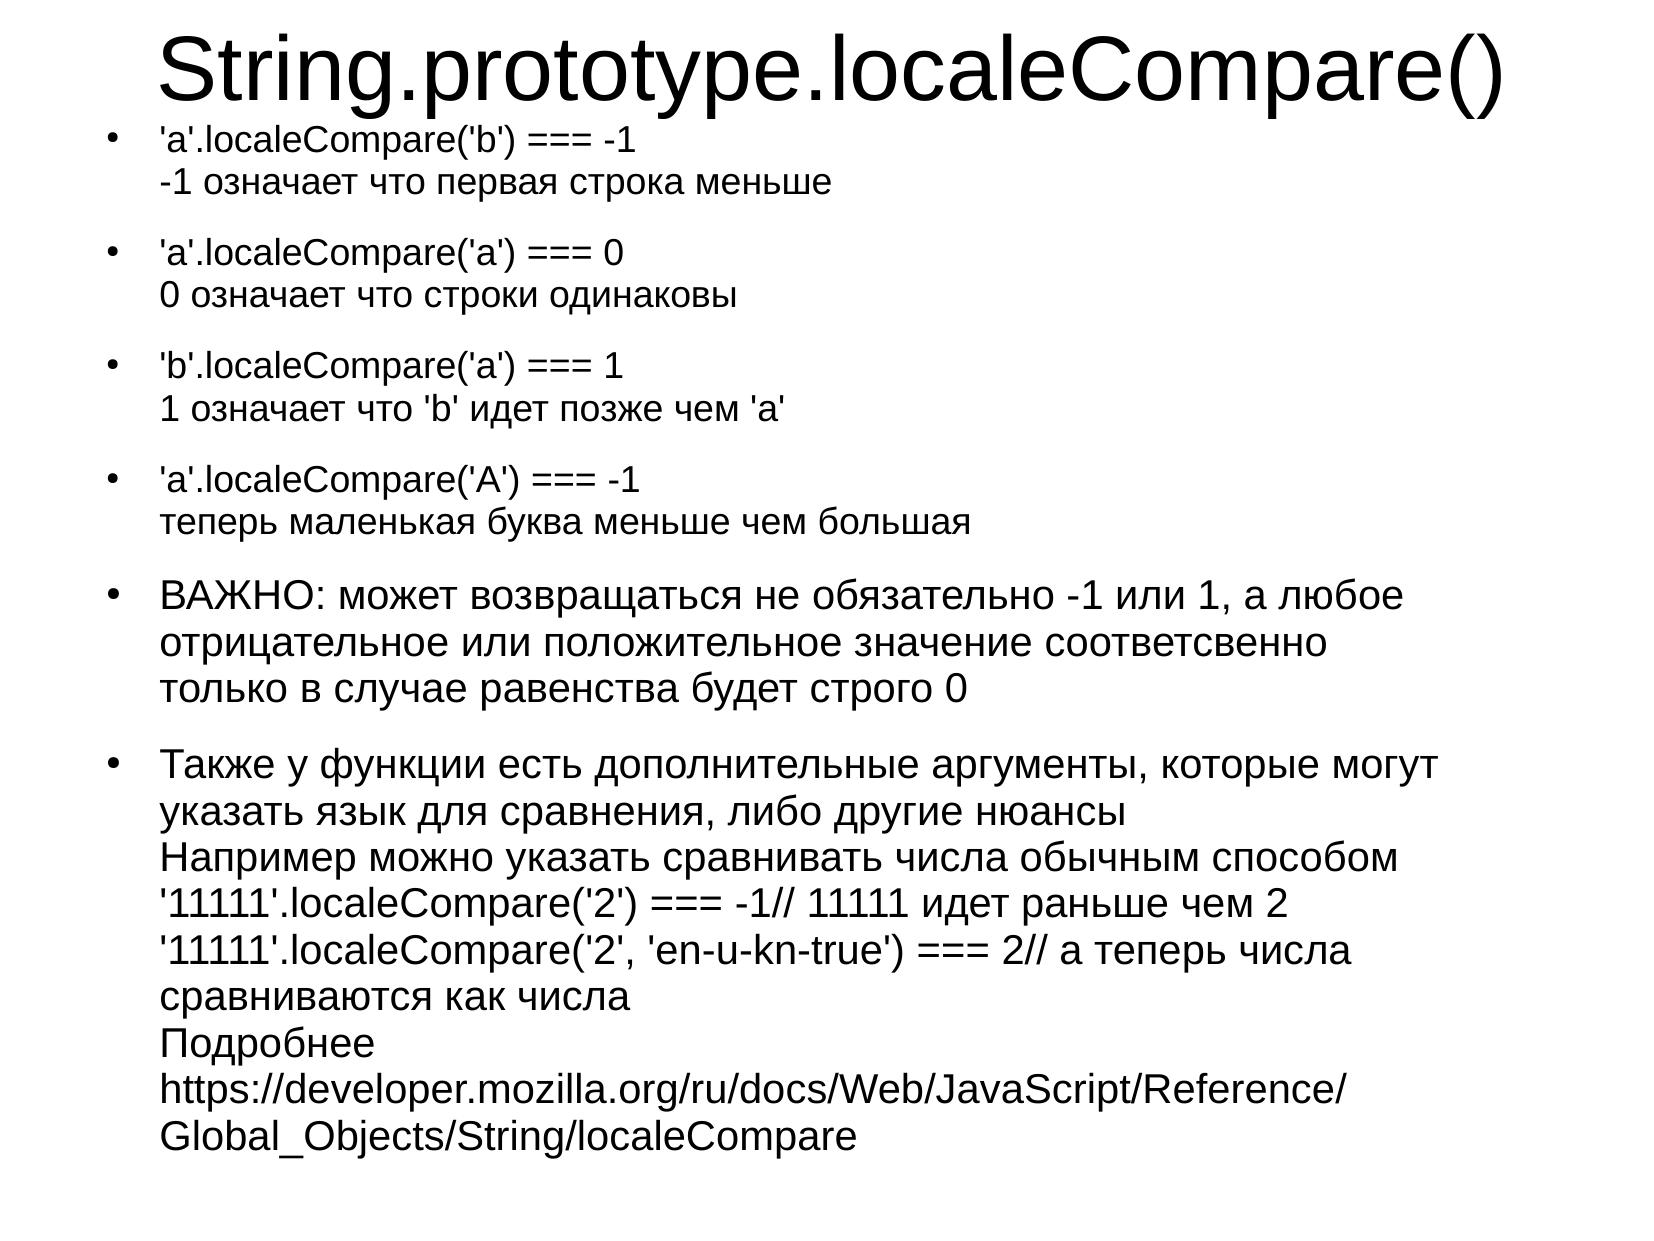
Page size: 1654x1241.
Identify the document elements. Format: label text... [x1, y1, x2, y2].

list 'a'.localeCompare('b') === -1 -1 означает что первая строка меньше 'a'.localeCompare('a') === 0 0 означает что строки одинаковы 'b'.localeCompare('a') === 1 1 означает что 'b' идет позже чем 'a' 'a'.localeCompare('A') === -1 теперь маленькая буква меньше чем большая ВАЖНО: может возвращаться не обязательно -1 или 1, а любое отрицательное или положительное значение соответсвенно только в случае равенства будет строго 0 Также у функции есть дополнительные аргументы, которые могут указать язык для сравнения, либо другие нюансы Например можно указать сравнивать числа обычным способом '11111'.localeCompare('2') === -1// 11111 идет раньше чем 2 '11111'.localeCompare('2', 'en-u-kn-true') === 2// а теперь числа сравниваются как числа Подробнее https://developer.mozilla.org/ru/docs/Web/JavaScript/Reference/Global_Objects/String/localeCompare [88, 118, 1577, 1241]
title String.prototype.localeCompare() [88, 17, 1577, 118]
